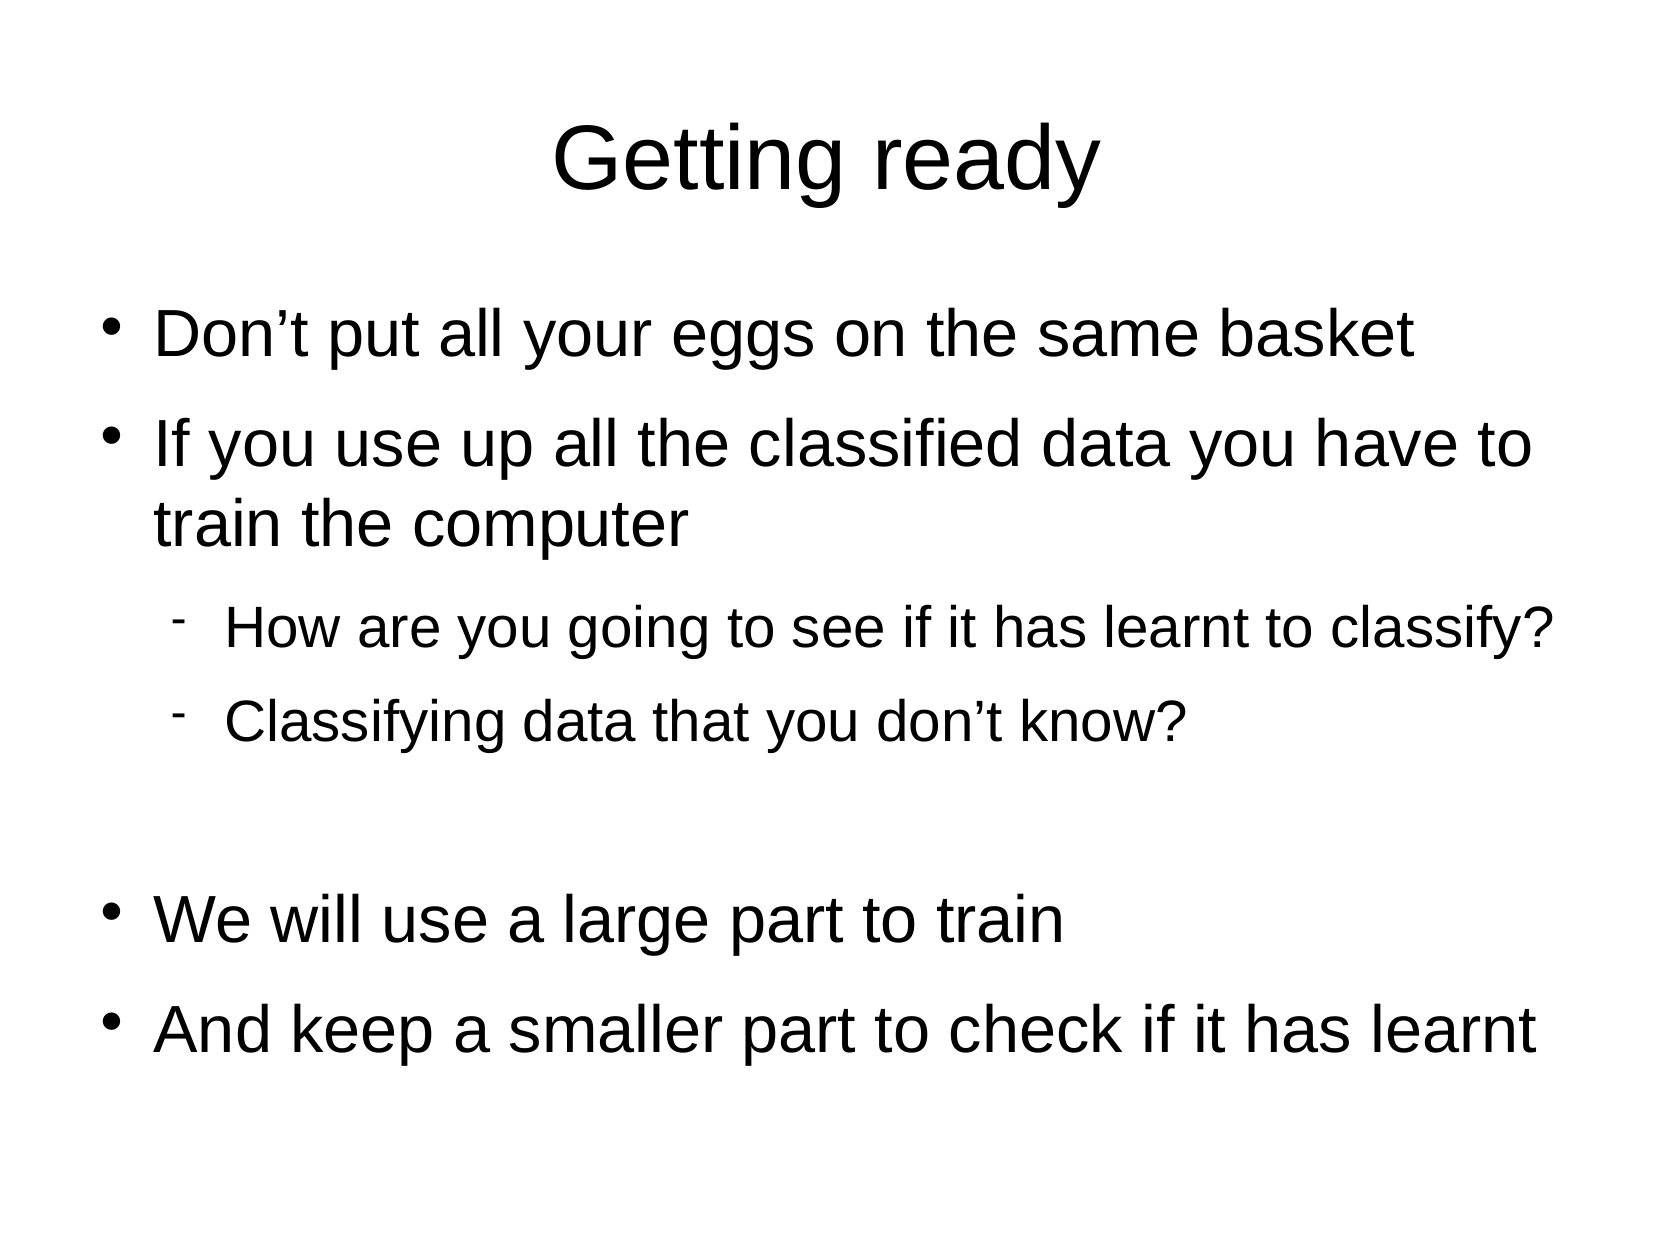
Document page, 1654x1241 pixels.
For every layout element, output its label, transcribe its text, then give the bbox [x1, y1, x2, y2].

text_box Don’t put all your eggs on the same basket If you use up all the classified data you have to train the computer How are you going to see if it has learnt to classify? Classifying data that you don’t know? We will use a large part to train And keep a smaller part to check if it has learnt [82, 290, 1571, 1087]
text_box Getting ready [82, 49, 1571, 257]
